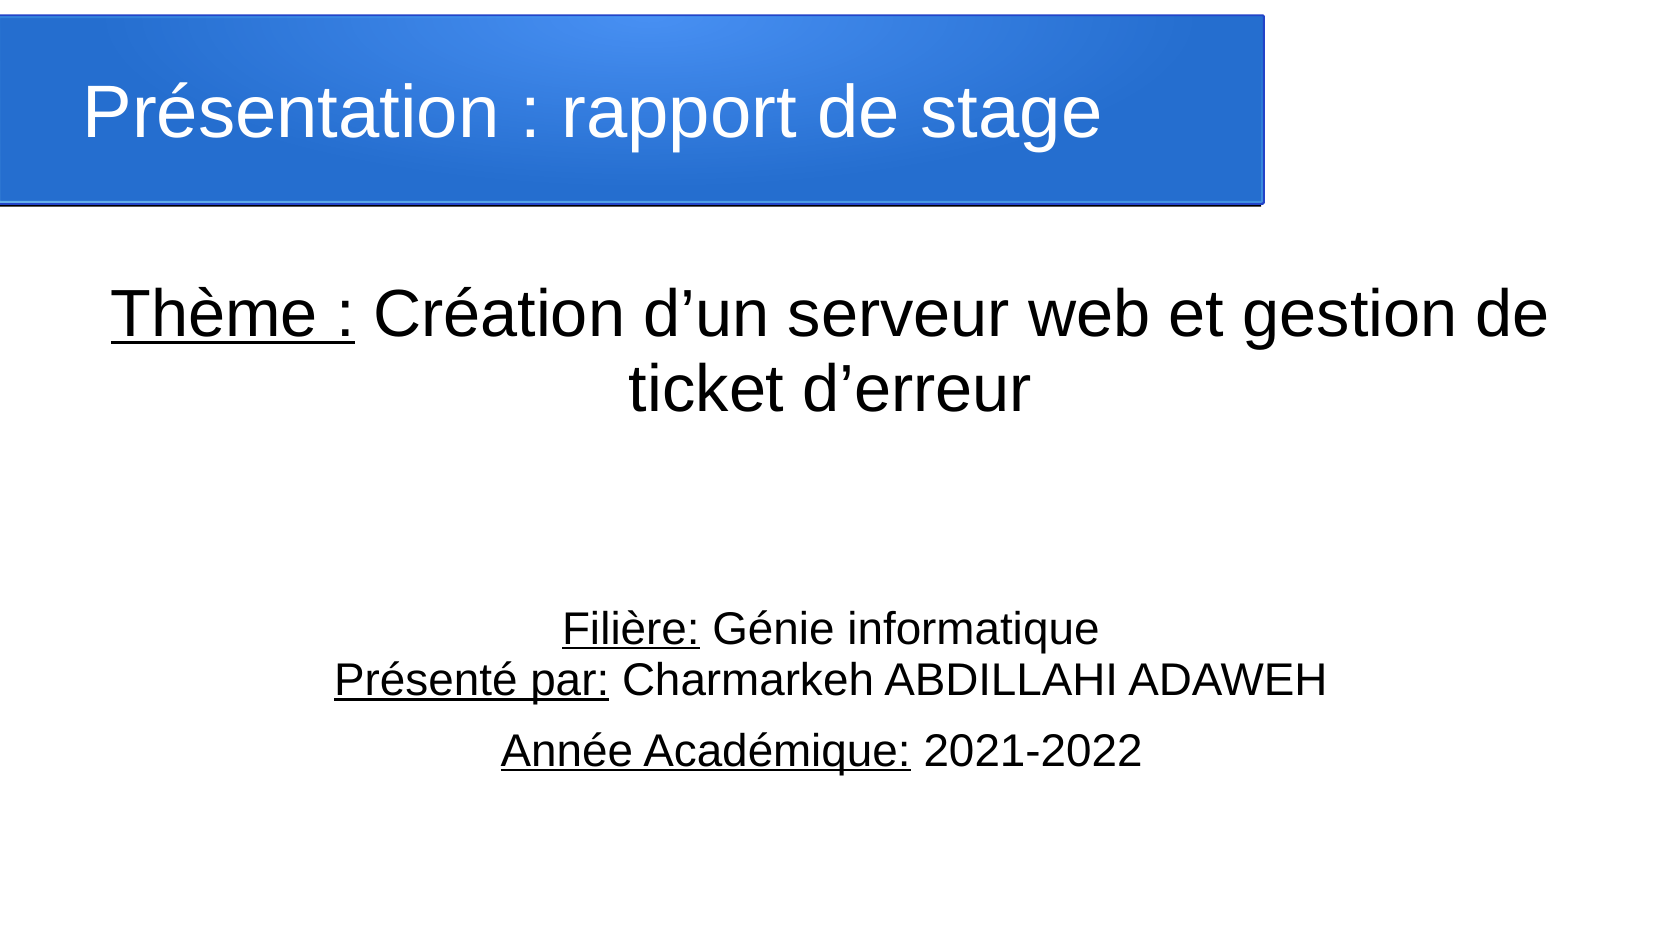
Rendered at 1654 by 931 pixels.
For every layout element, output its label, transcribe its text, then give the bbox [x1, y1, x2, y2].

title Présentation : rapport de stage [82, 35, 1235, 189]
subtitle Thème : Création d’un serveur web et gestion de ticket d’erreur Filière: Génie informatique Présenté par: Charmarkeh ABDILLAHI ADAWEH Année Académique: 2021-2022 [86, 276, 1576, 856]
